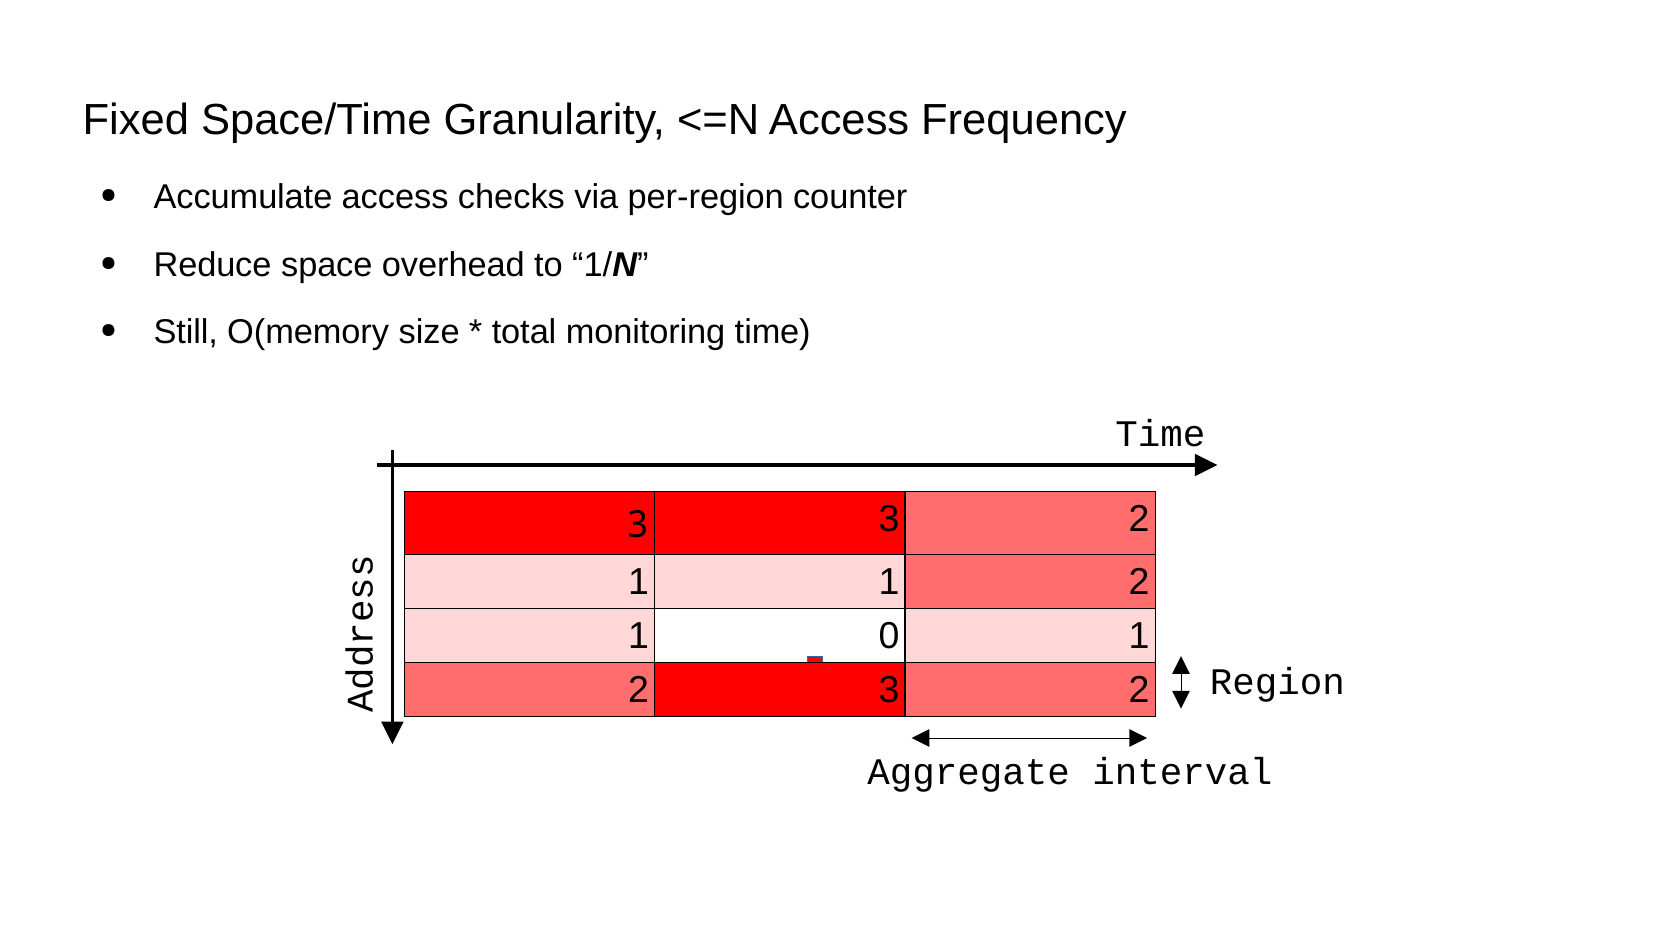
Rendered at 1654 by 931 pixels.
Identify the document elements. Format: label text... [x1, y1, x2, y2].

table_cell 1 [655, 555, 904, 608]
table_cell 2 [906, 555, 1155, 608]
table_cell 1 [405, 609, 654, 662]
table_header 3 [655, 492, 904, 554]
title Fixed Space/Time Granularity, <=N Access Frequency [82, 81, 1571, 157]
table_cell 2 [906, 663, 1155, 716]
table_cell 0 [655, 609, 904, 662]
list Accumulate access checks via per-region counter Reduce space overhead to “1/N” Still, O(memory size * total monitoring time) [82, 177, 1571, 833]
table_cell 3 [655, 663, 904, 716]
table_cell 1 [405, 555, 654, 608]
table_header 3 [405, 492, 654, 554]
table_cell 2 [405, 663, 654, 716]
text_box Region [1195, 656, 1360, 714]
text_box Address [333, 525, 434, 728]
table_header 2 [906, 492, 1155, 554]
table_cell 1 [906, 609, 1155, 662]
text_box Time [1100, 408, 1221, 466]
text_box Aggregate interval [852, 746, 1288, 804]
